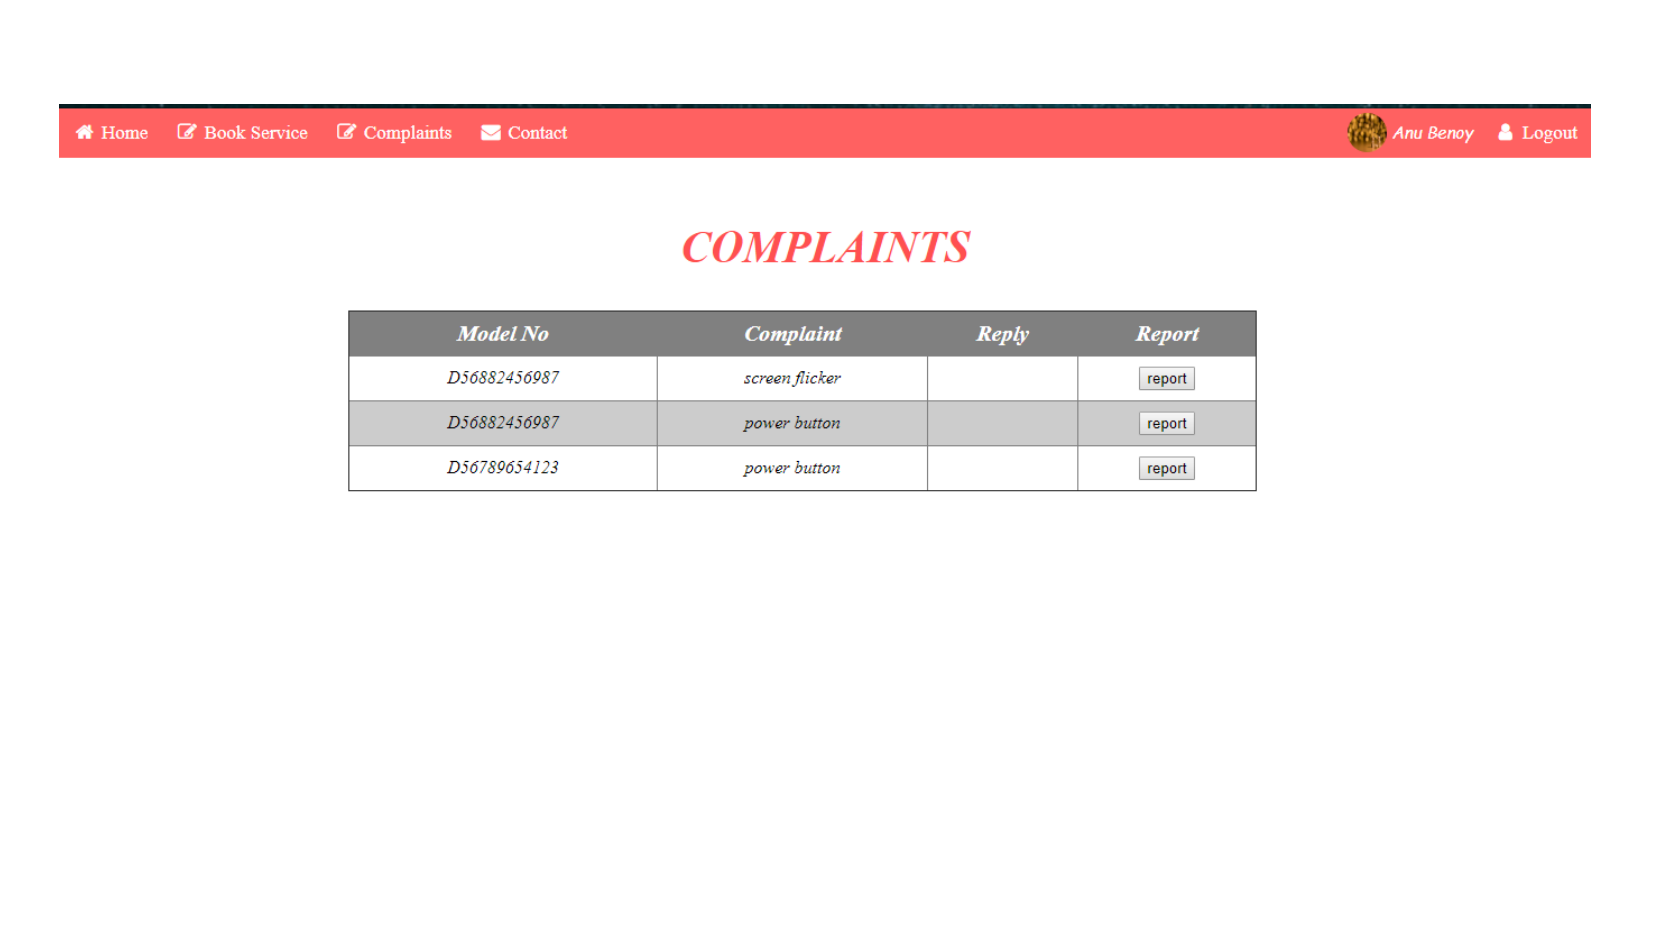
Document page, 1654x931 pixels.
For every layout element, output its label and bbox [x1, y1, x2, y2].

picture [59, 104, 1591, 745]
